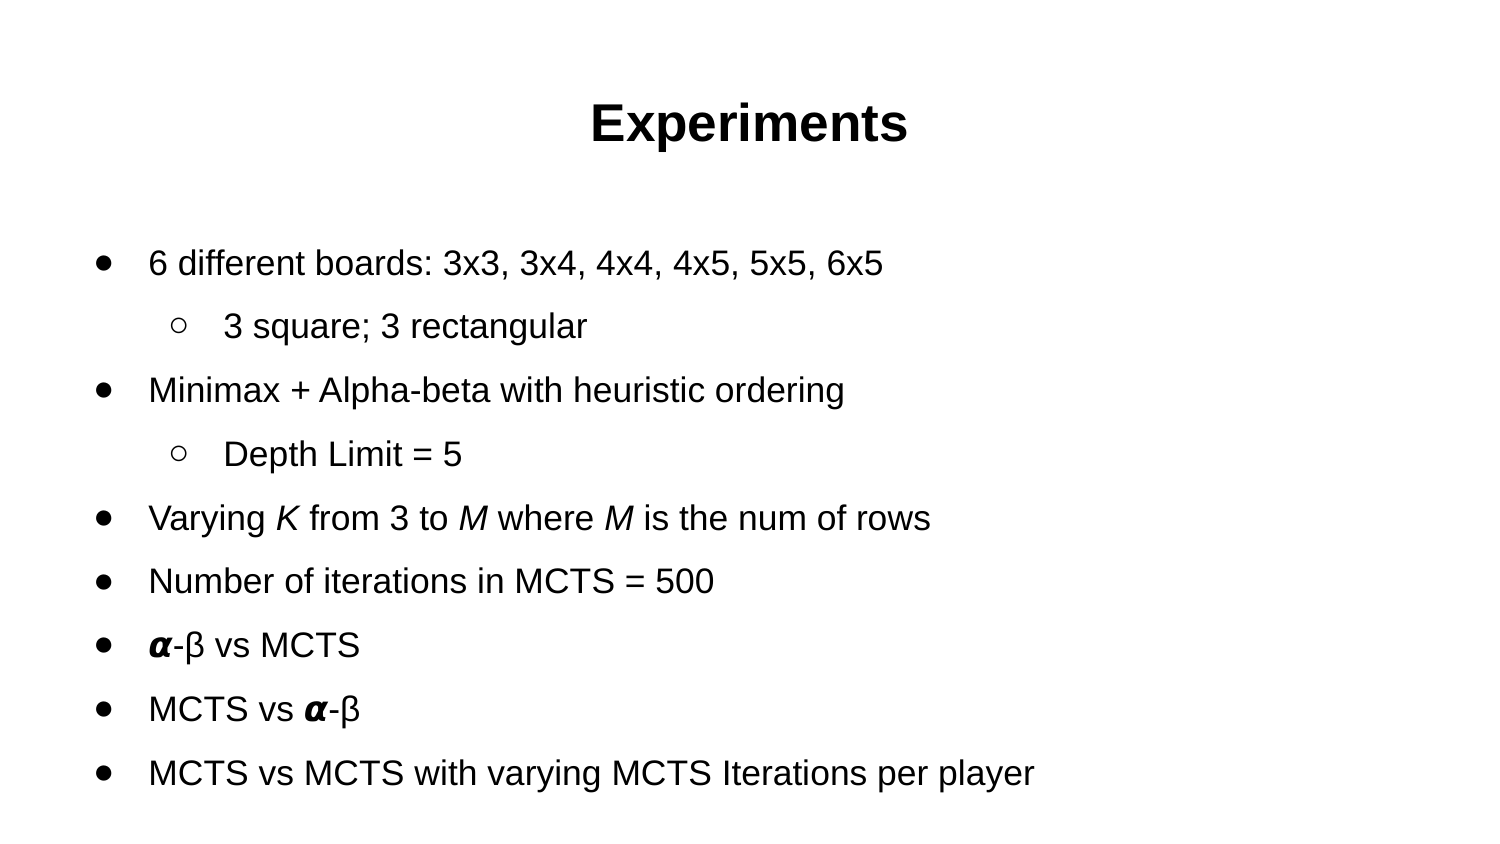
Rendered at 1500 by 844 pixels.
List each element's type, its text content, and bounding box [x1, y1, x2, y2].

title Experiments [51, 72, 1449, 167]
list 6 different boards: 3x3, 3x4, 4x4, 4x5, 5x5, 6x5 3 square; 3 rectangular Minimax + Alpha-beta with heuristic ordering Depth Limit = 5 Varying K from 3 to M where M is the num of rows Number of iterations in MCTS = 500 𝞪-β vs MCTS MCTS vs 𝞪-β MCTS vs MCTS with varying MCTS Iterations per player [58, 135, 1457, 708]
